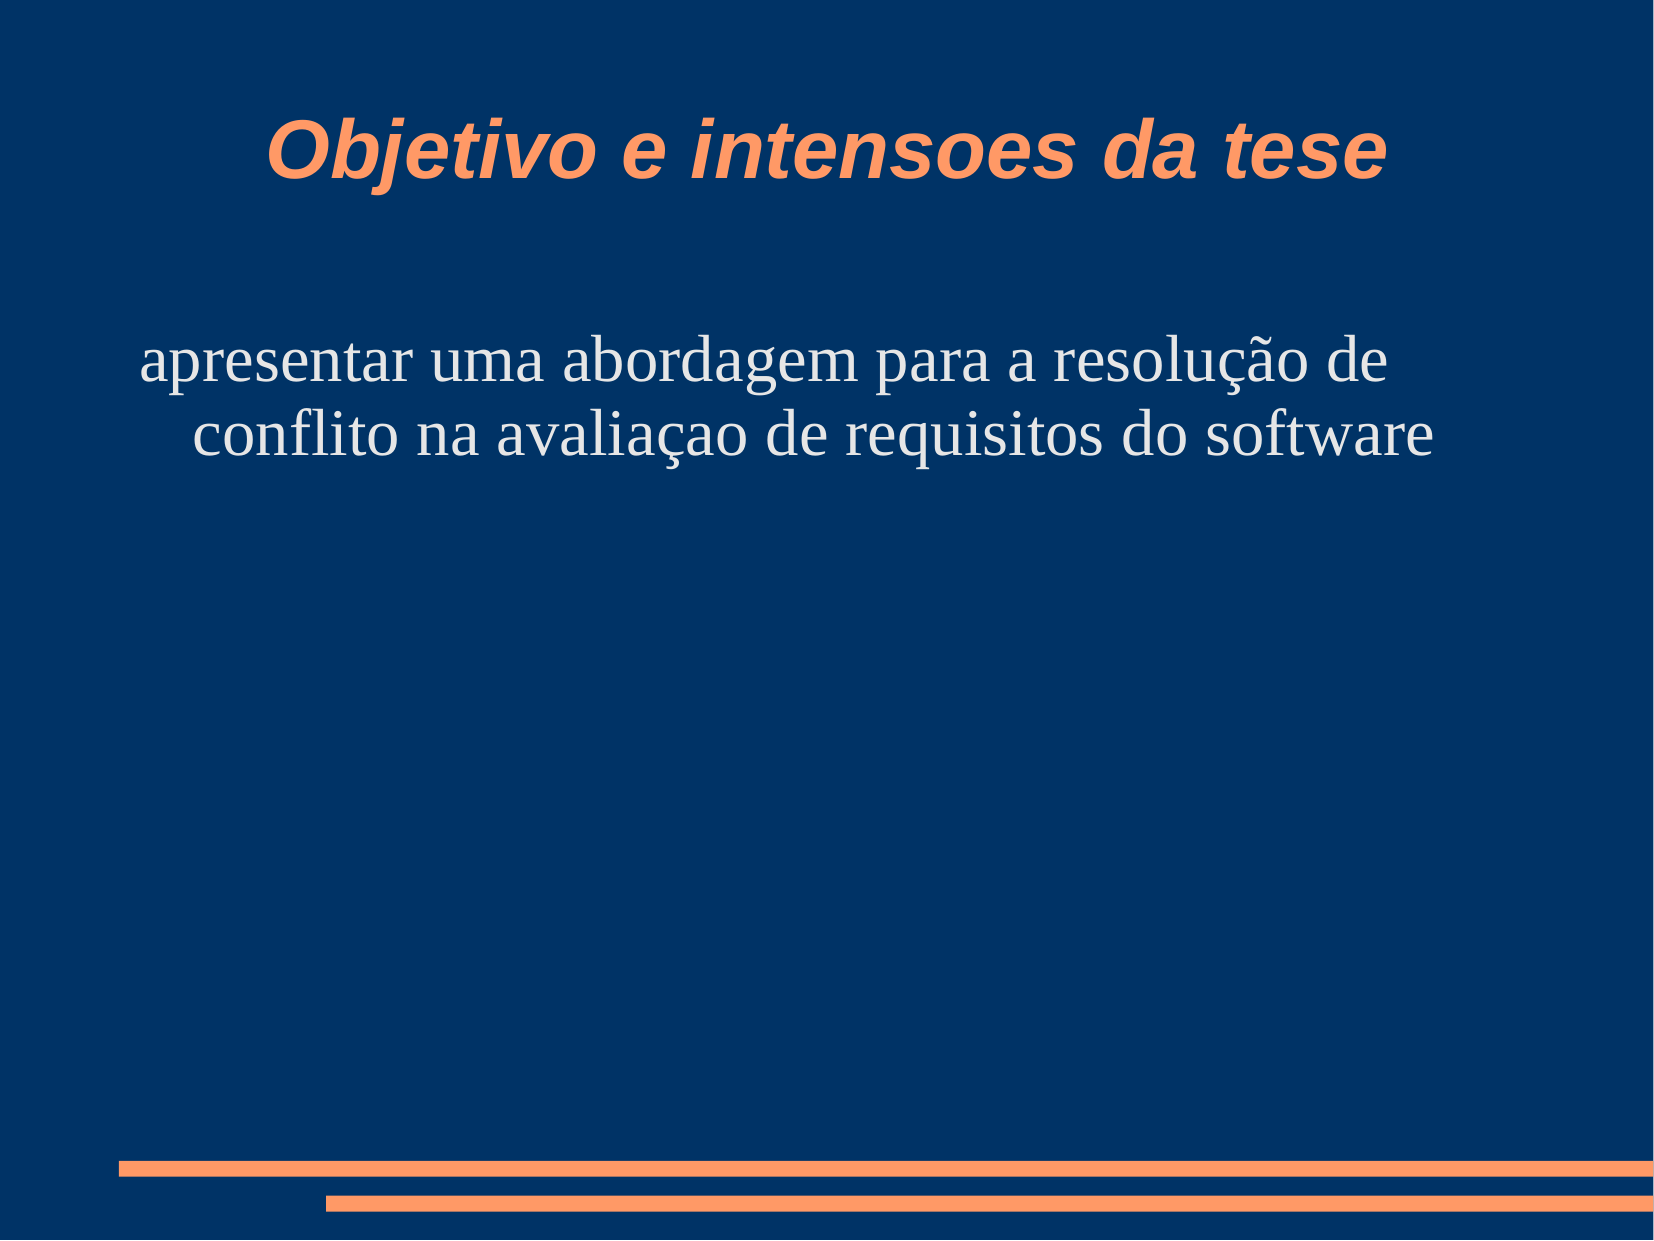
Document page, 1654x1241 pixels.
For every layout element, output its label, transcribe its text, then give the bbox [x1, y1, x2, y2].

title Objetivo e intensoes da tese [121, 46, 1534, 254]
list apresentar uma abordagem para a resolução de conflito na avaliaçao de requisitos do software [121, 322, 1561, 1132]
